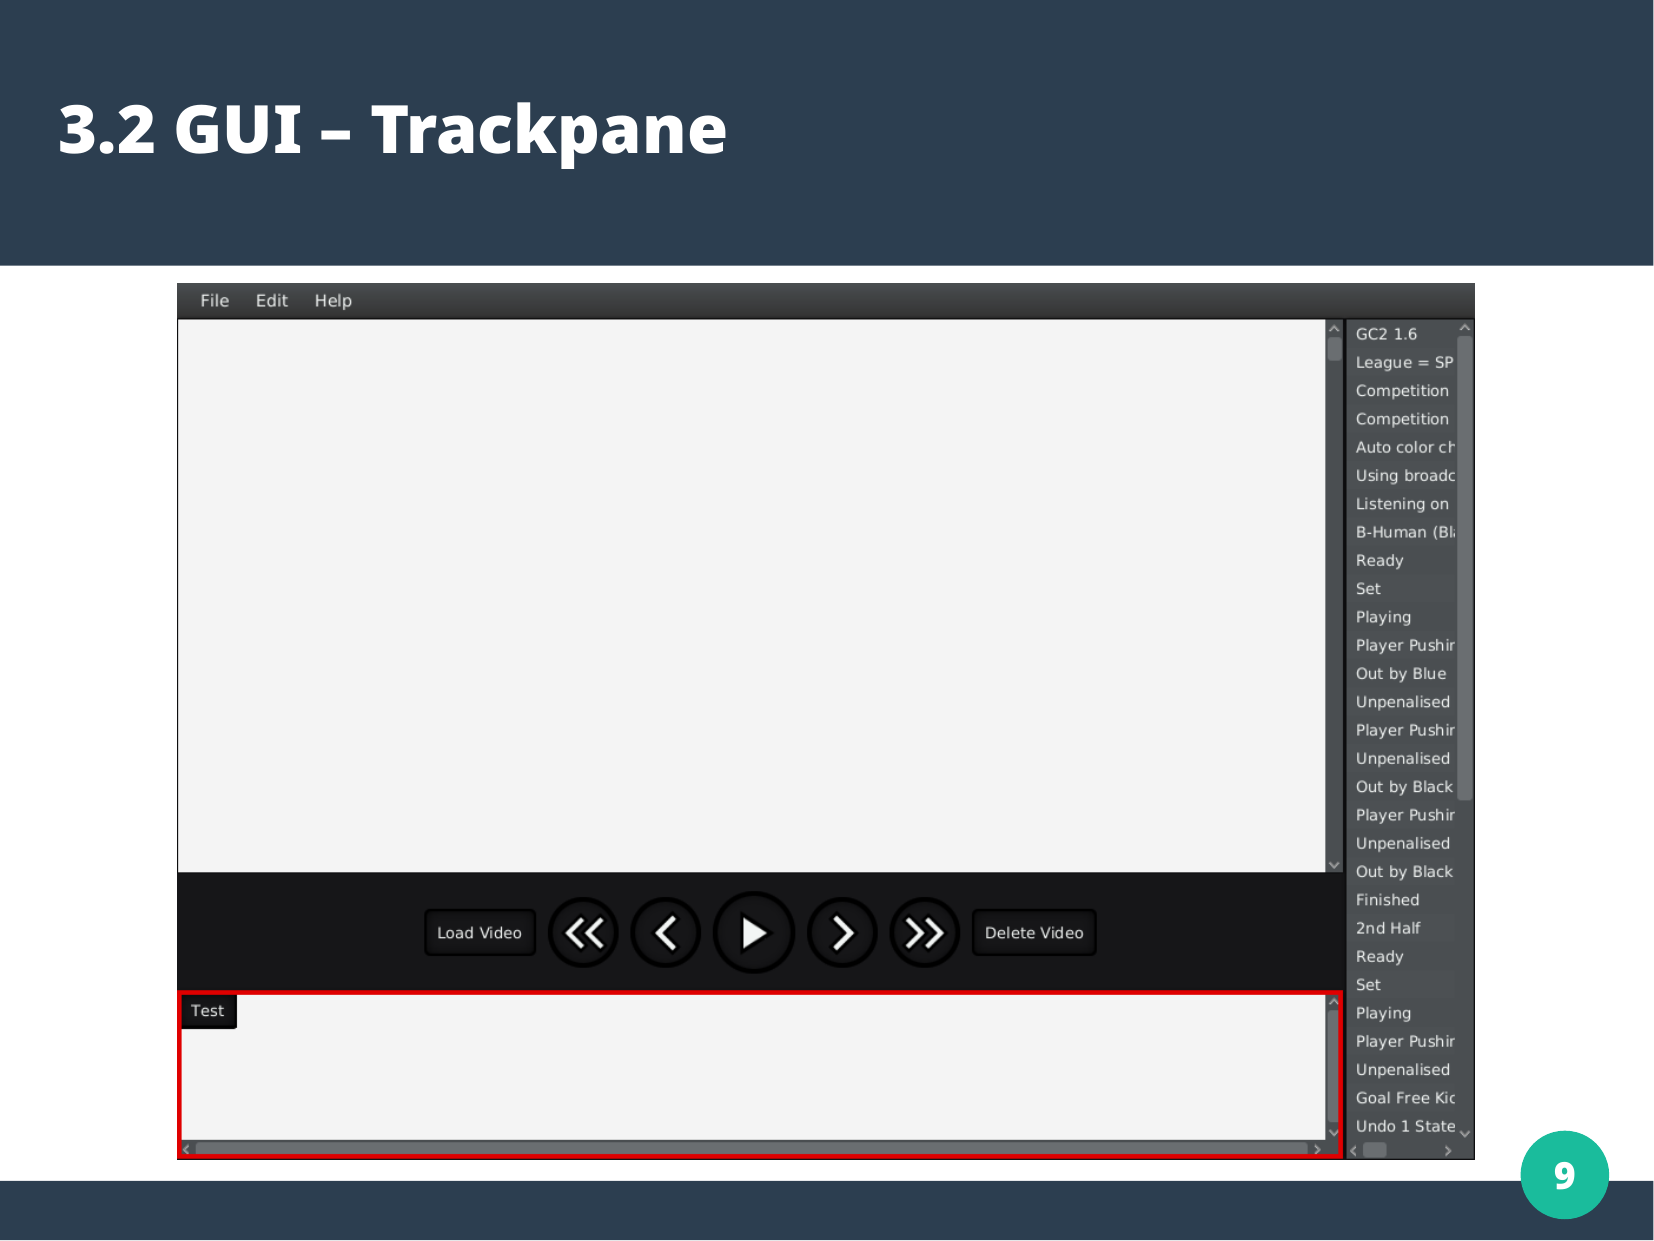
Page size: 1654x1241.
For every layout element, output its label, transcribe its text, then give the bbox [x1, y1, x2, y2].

picture [177, 283, 1475, 1160]
title 3.2 GUI – Trackpane [58, 49, 1595, 207]
